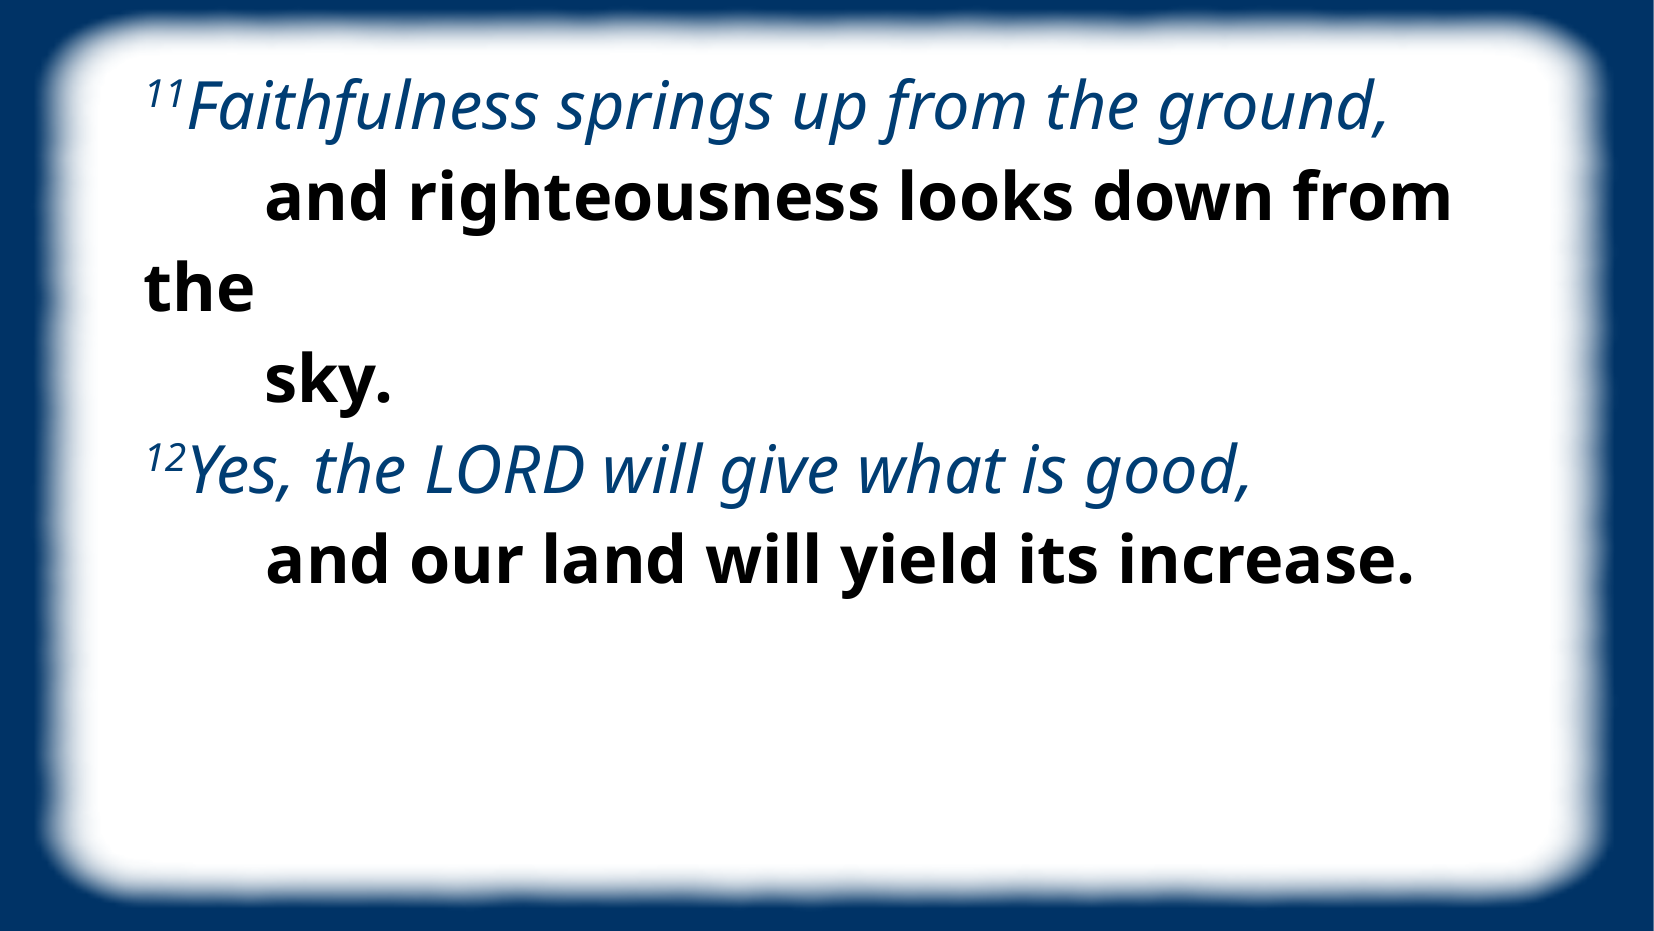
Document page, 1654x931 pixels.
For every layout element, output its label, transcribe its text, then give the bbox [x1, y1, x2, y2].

picture [0, 0, 1654, 931]
text_box 11Faithfulness springs up from the ground, and righteousness looks down from the sky. 12Yes, the LORD will give what is good, and our land will yield its increase. [128, 51, 1546, 511]
